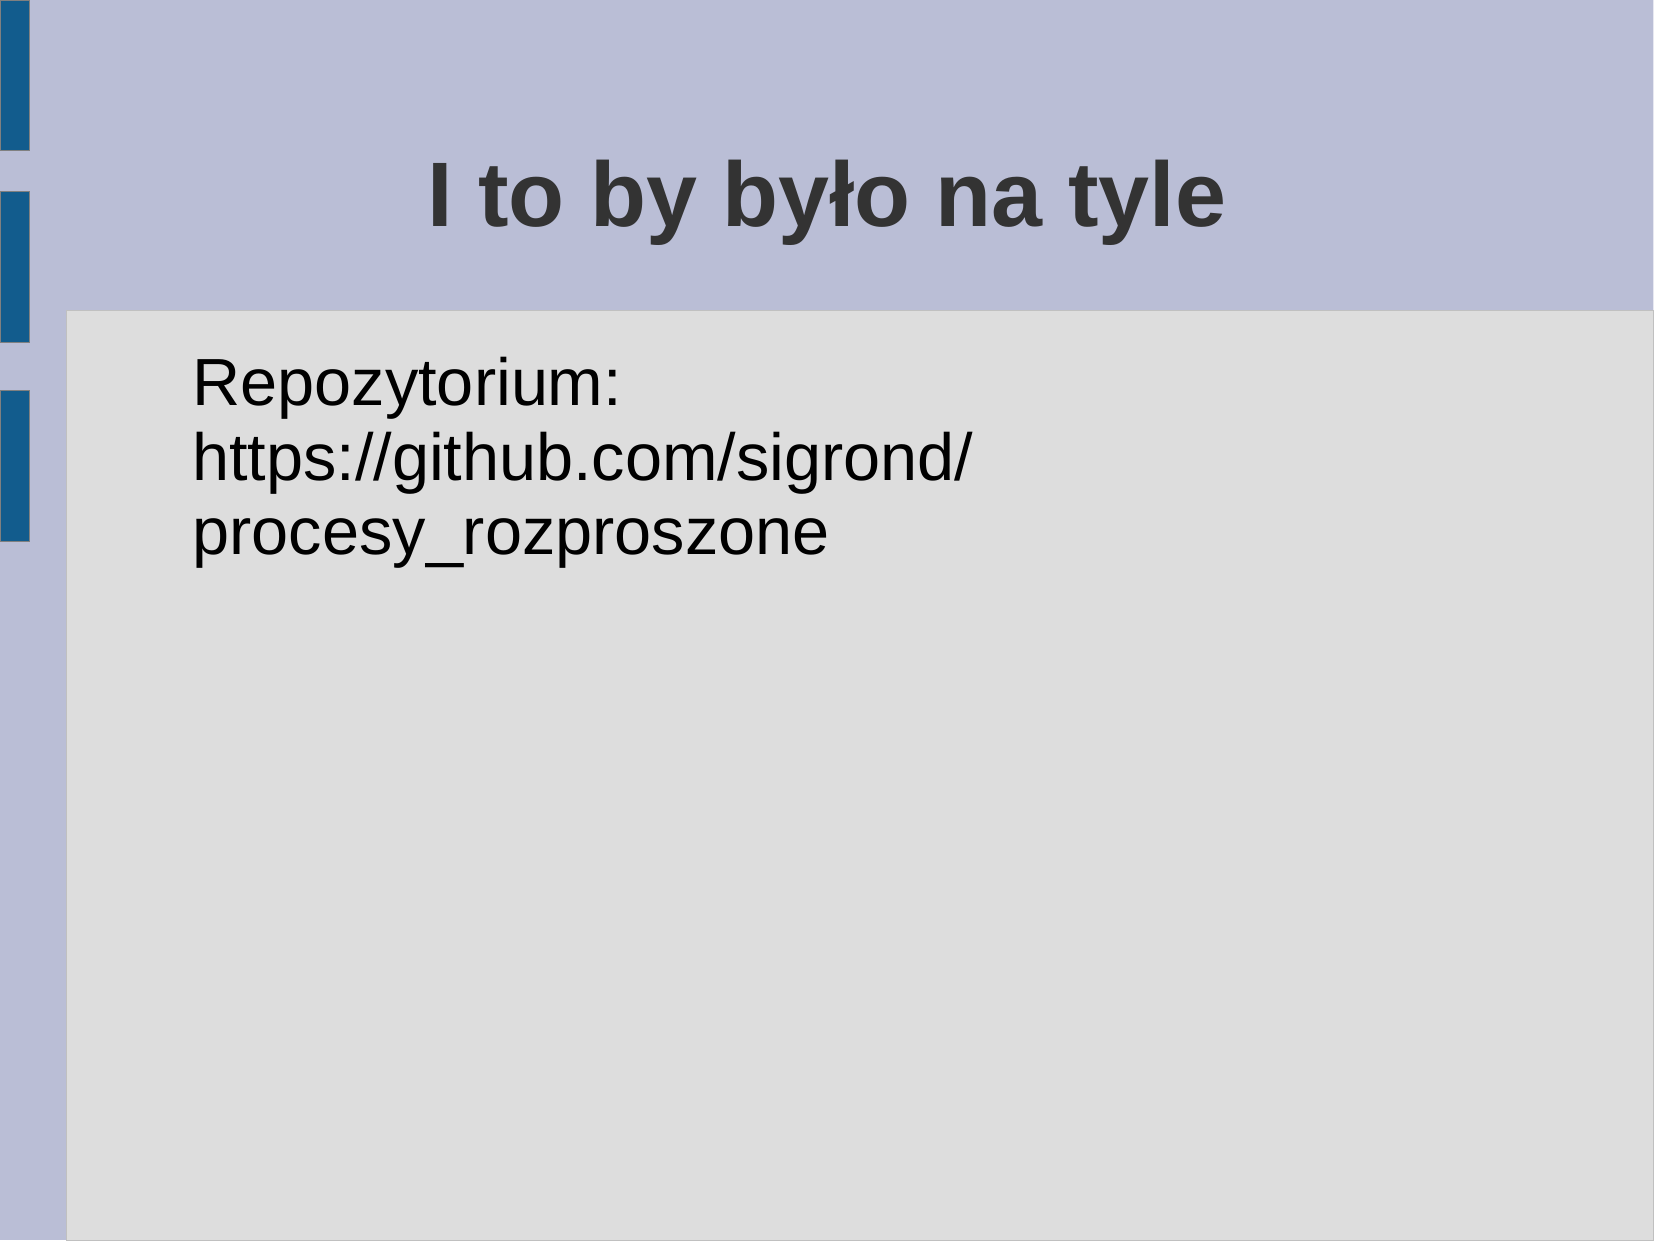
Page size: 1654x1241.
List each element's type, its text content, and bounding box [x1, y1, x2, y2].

list Repozytorium: https://github.com/sigrond/procesy_rozproszone [121, 344, 1534, 1127]
title I to by było na tyle [121, 91, 1534, 299]
